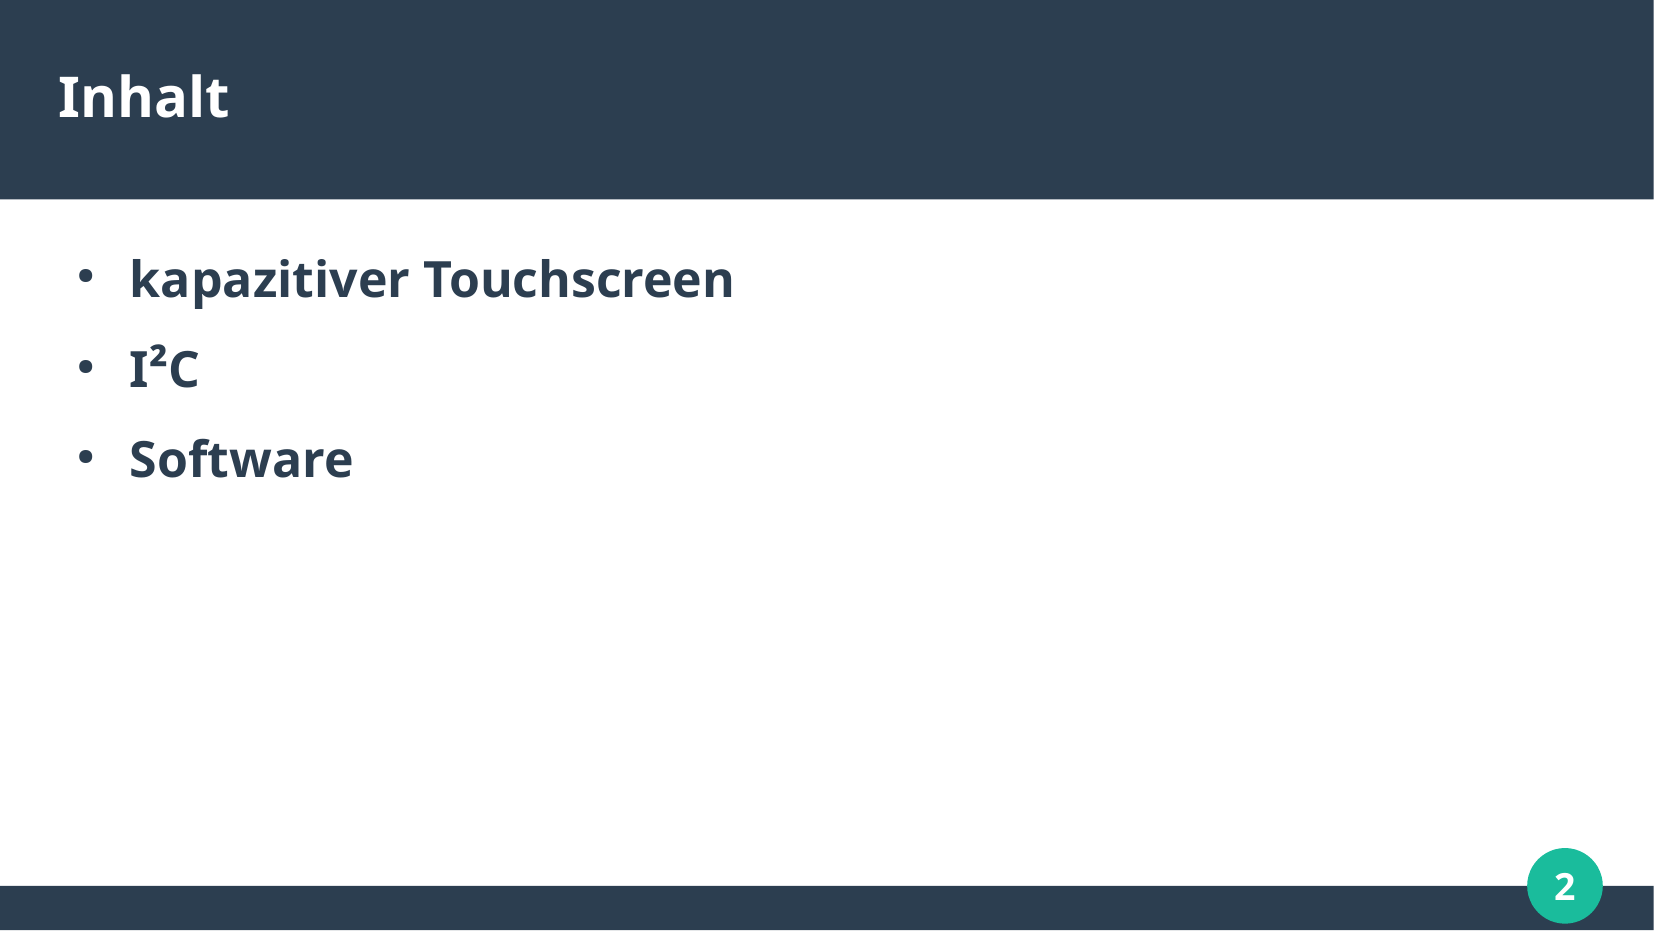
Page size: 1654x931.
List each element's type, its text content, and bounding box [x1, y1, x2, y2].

title Inhalt [59, 37, 1595, 156]
list kapazitiver Touchscreen I²C Software [59, 243, 1595, 864]
